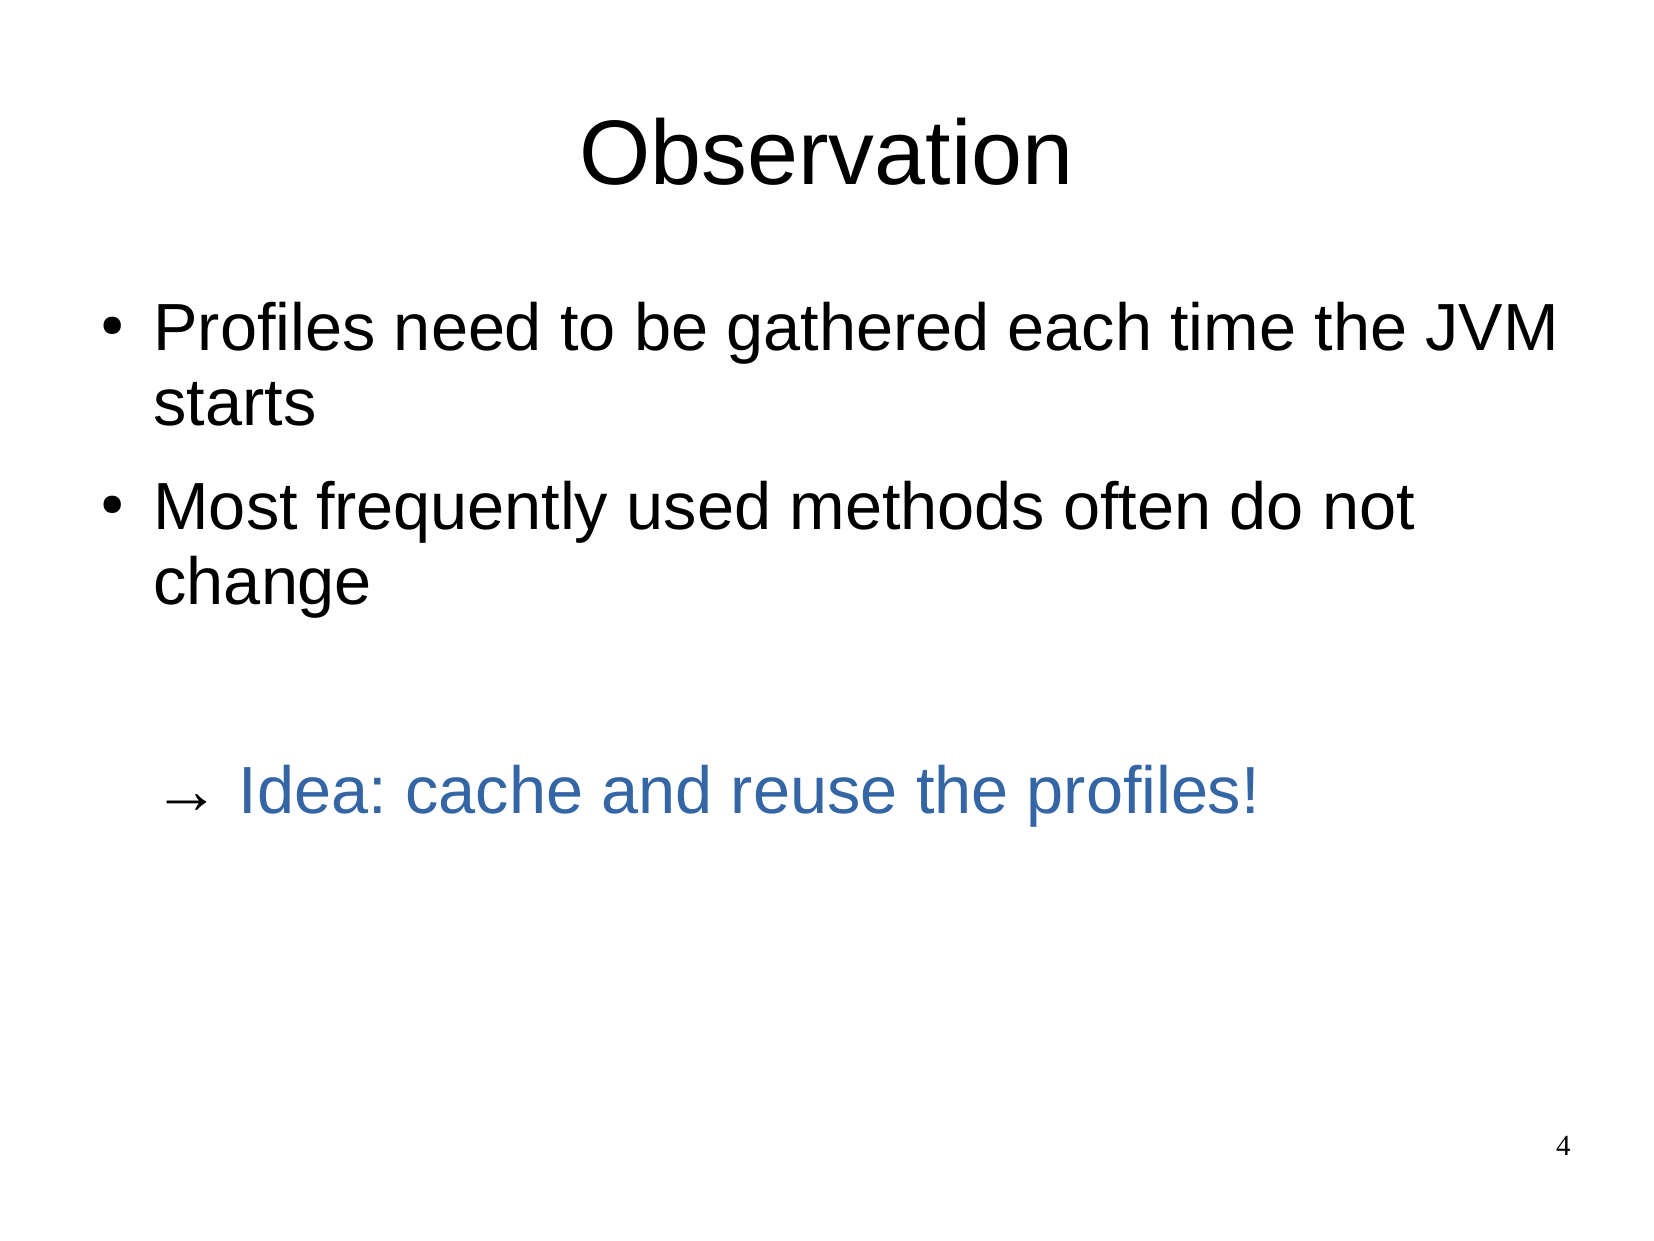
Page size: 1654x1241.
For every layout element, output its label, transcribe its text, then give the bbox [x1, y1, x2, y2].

title Observation [82, 49, 1571, 257]
list Profiles need to be gathered each time the JVM starts Most frequently used methods often do not change → Idea: cache and reuse the profiles! [82, 290, 1571, 1010]
